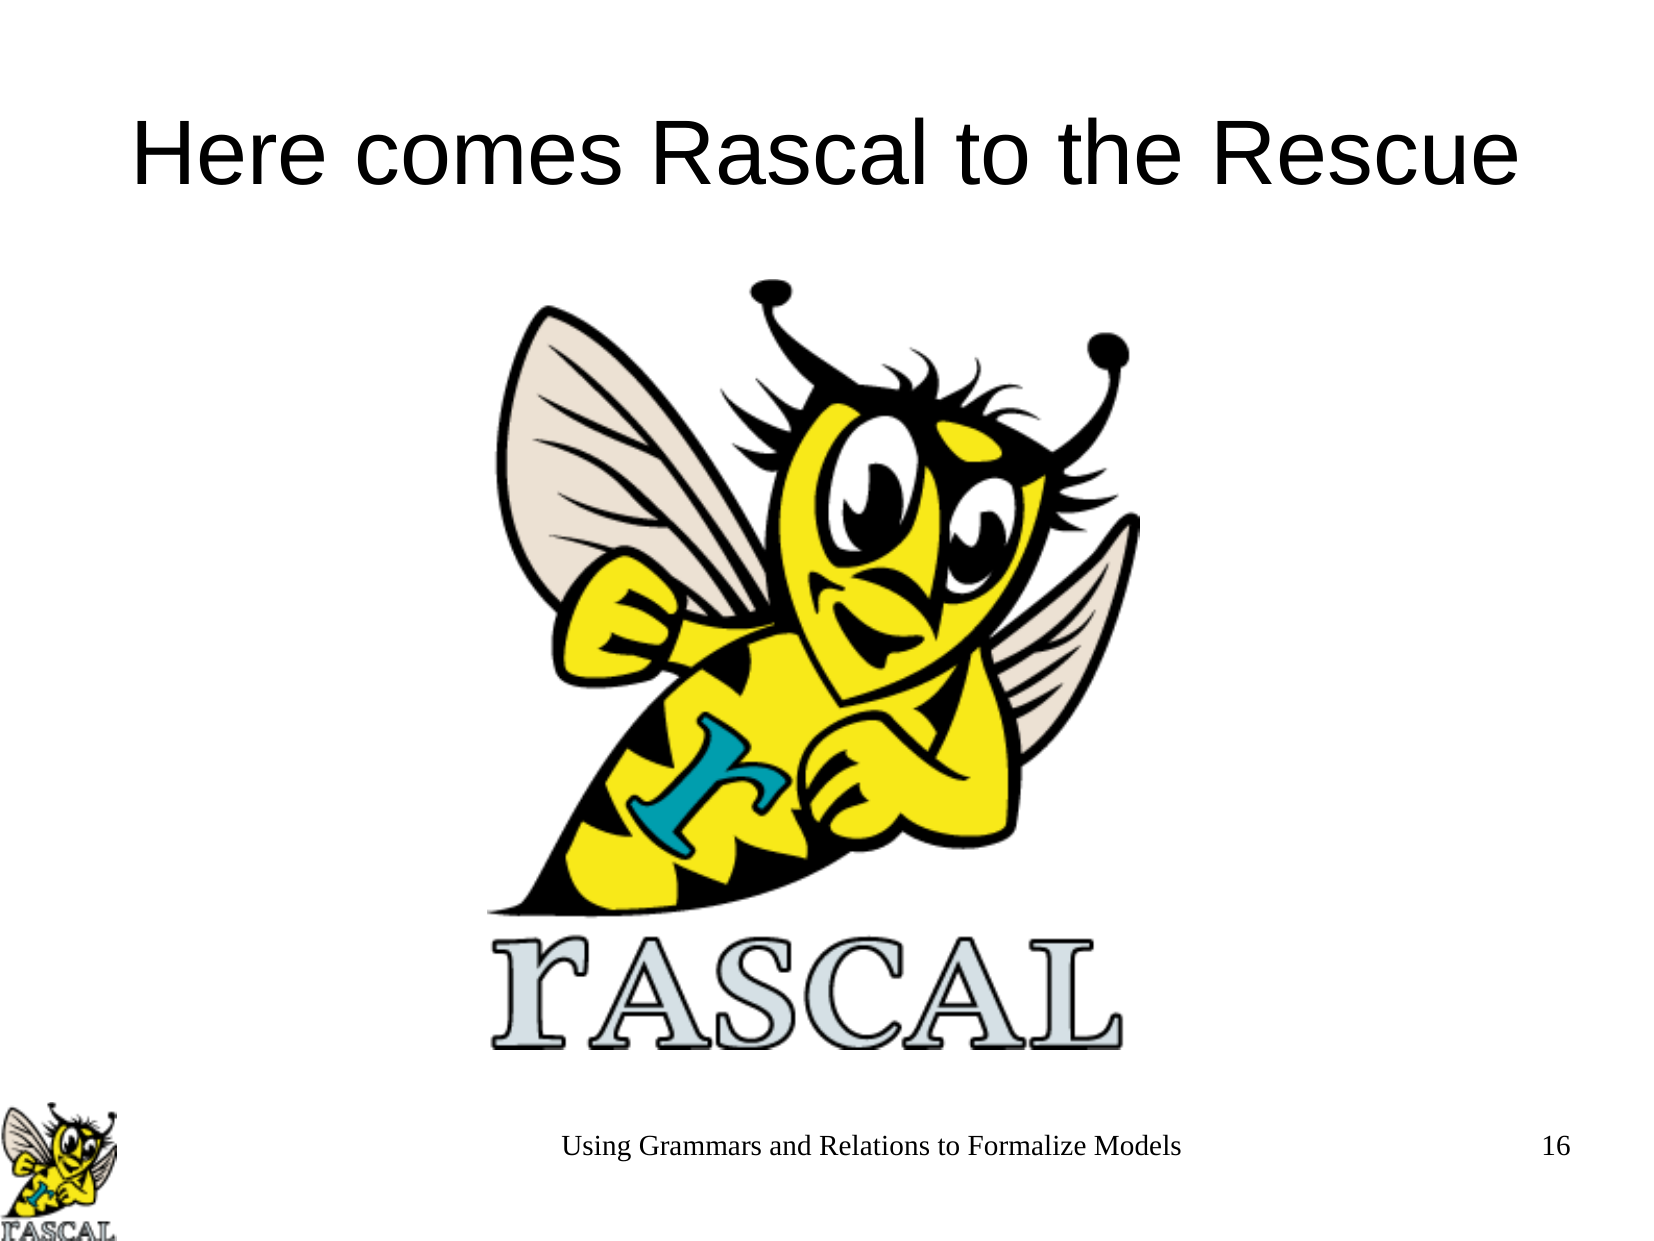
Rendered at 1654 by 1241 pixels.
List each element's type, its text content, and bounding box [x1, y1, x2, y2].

title Here comes Rascal to the Rescue [82, 49, 1571, 257]
picture [0, 1102, 117, 1241]
picture [487, 279, 1140, 1051]
